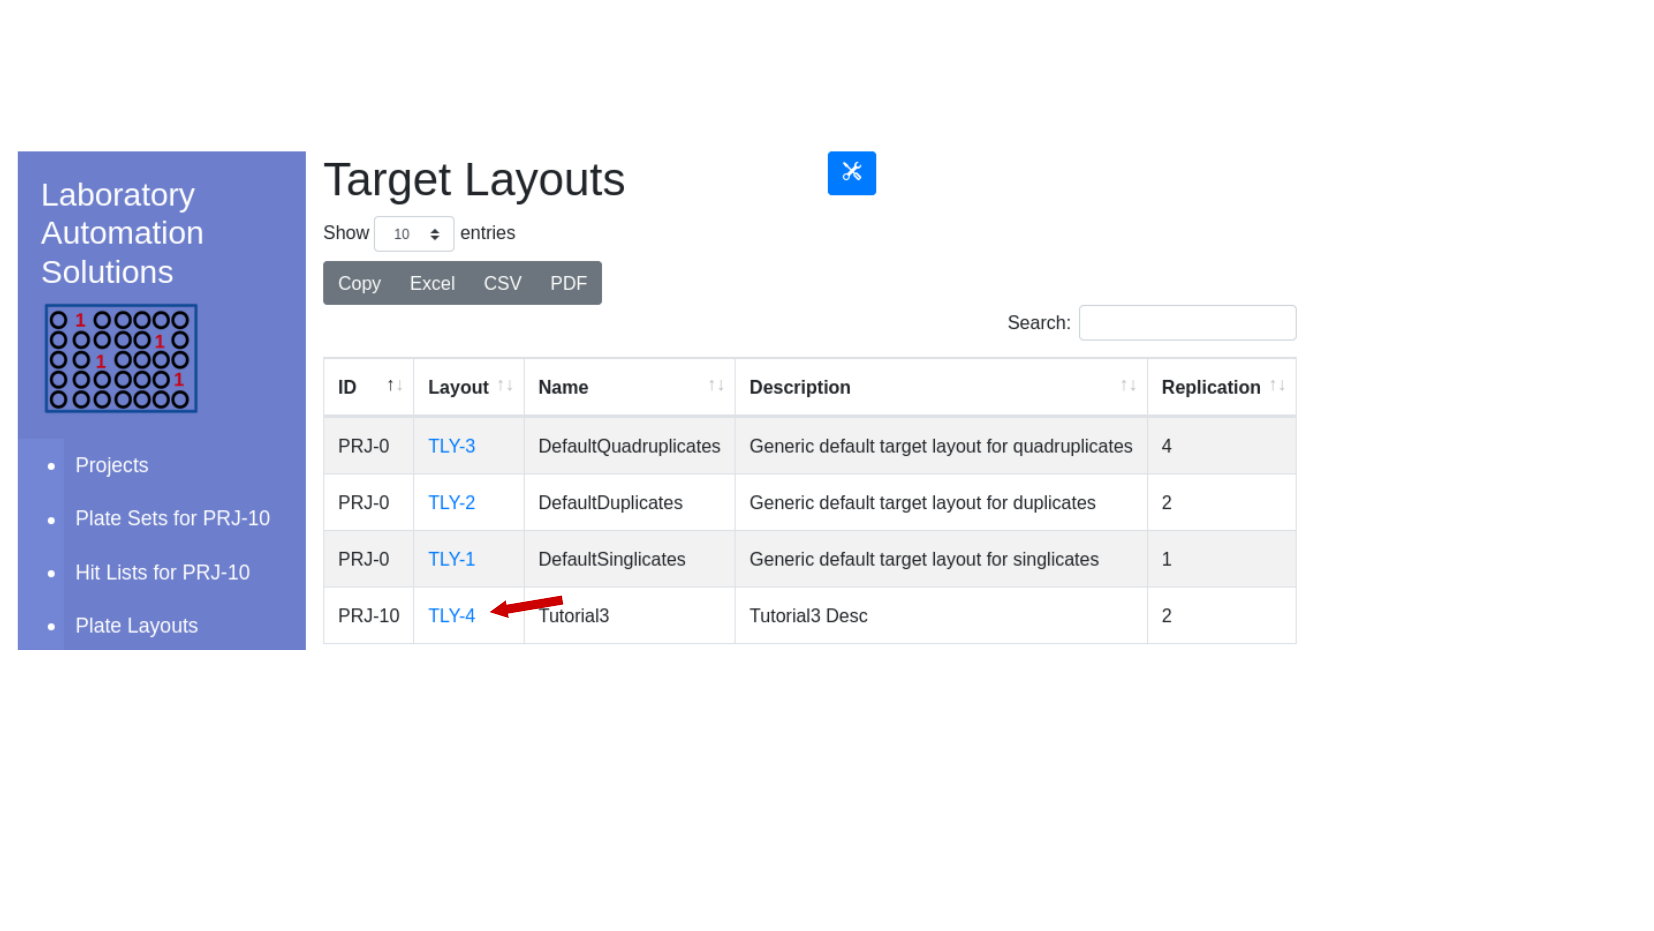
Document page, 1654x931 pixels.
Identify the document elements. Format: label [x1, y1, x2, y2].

picture [11, 148, 1313, 650]
